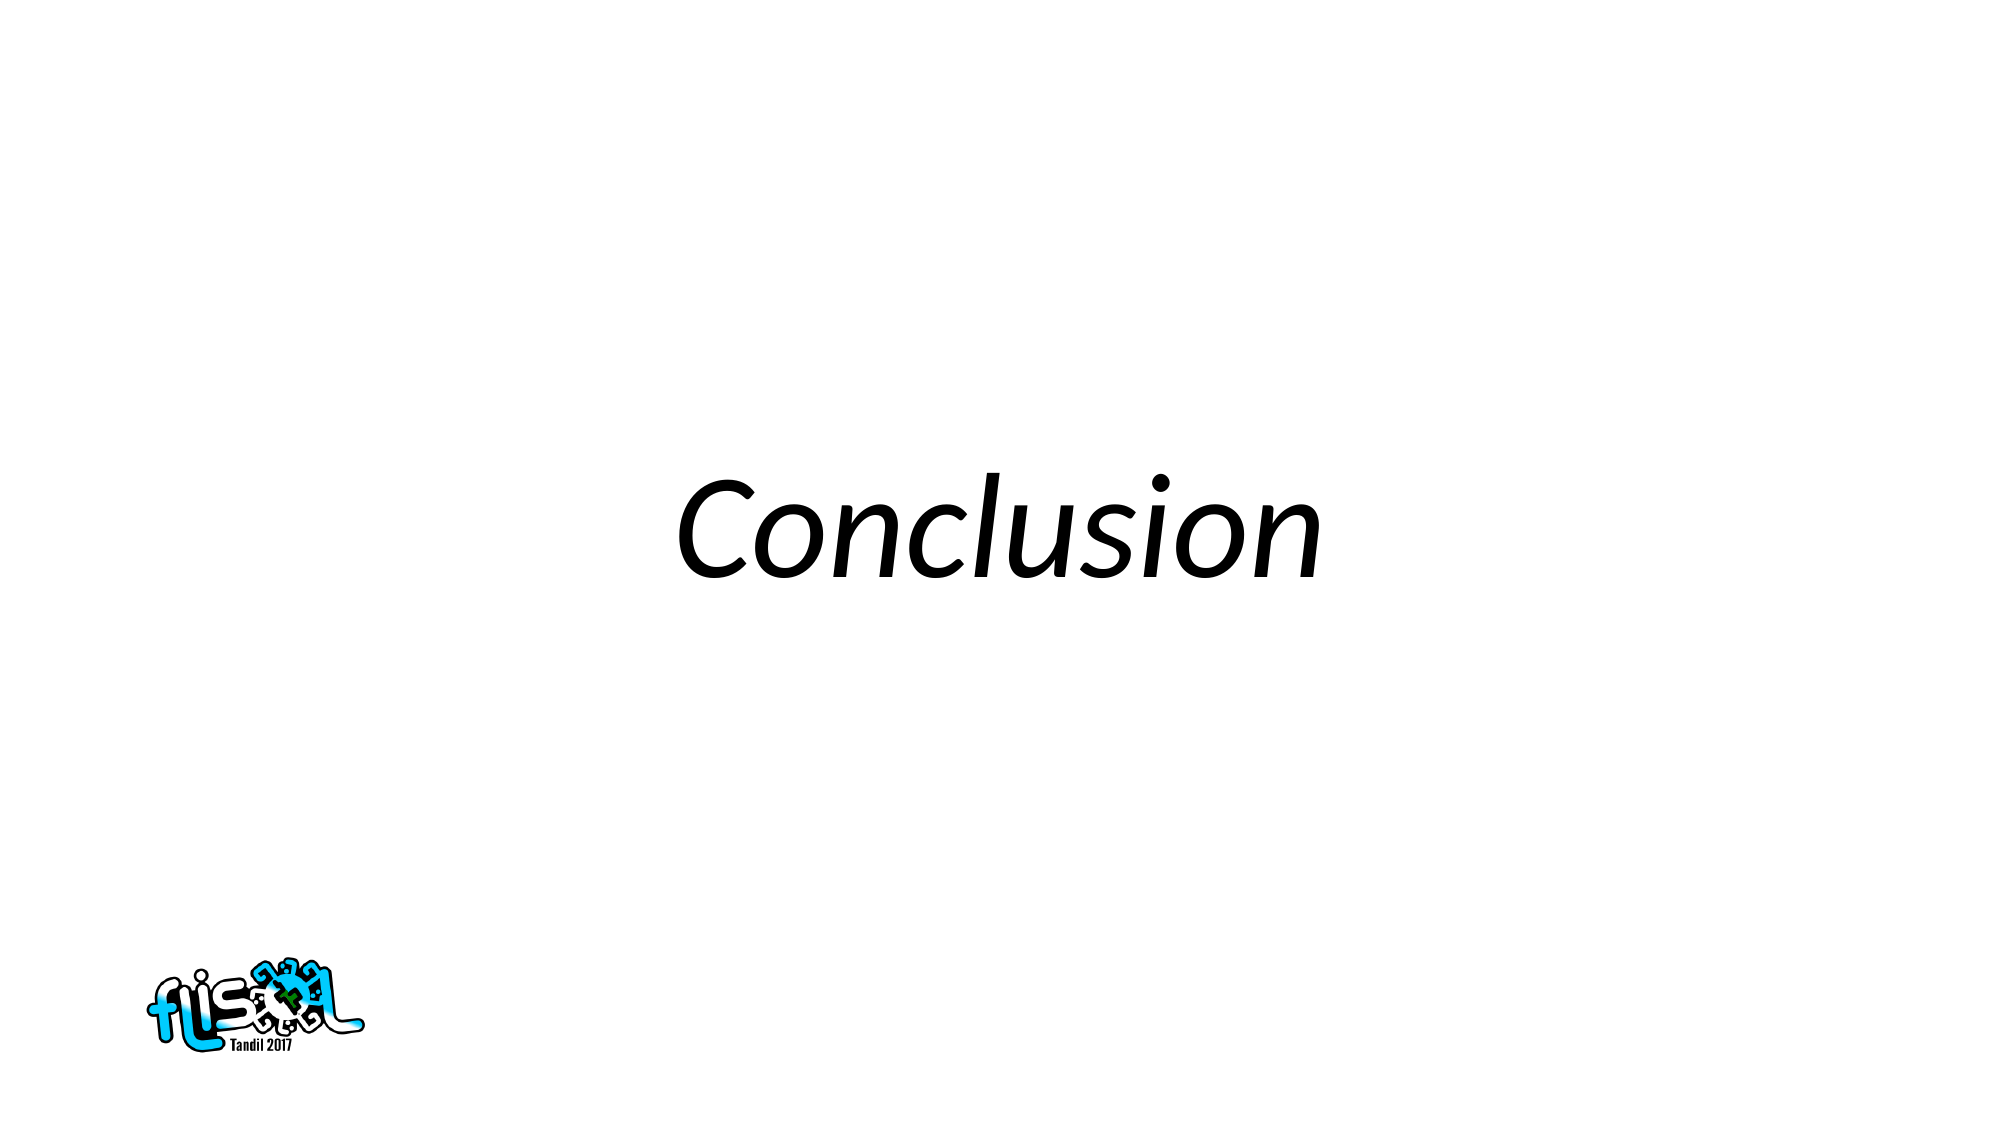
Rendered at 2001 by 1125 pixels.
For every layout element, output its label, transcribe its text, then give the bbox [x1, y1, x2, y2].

title Conclusion [137, 420, 1863, 638]
picture [30, 914, 481, 1096]
